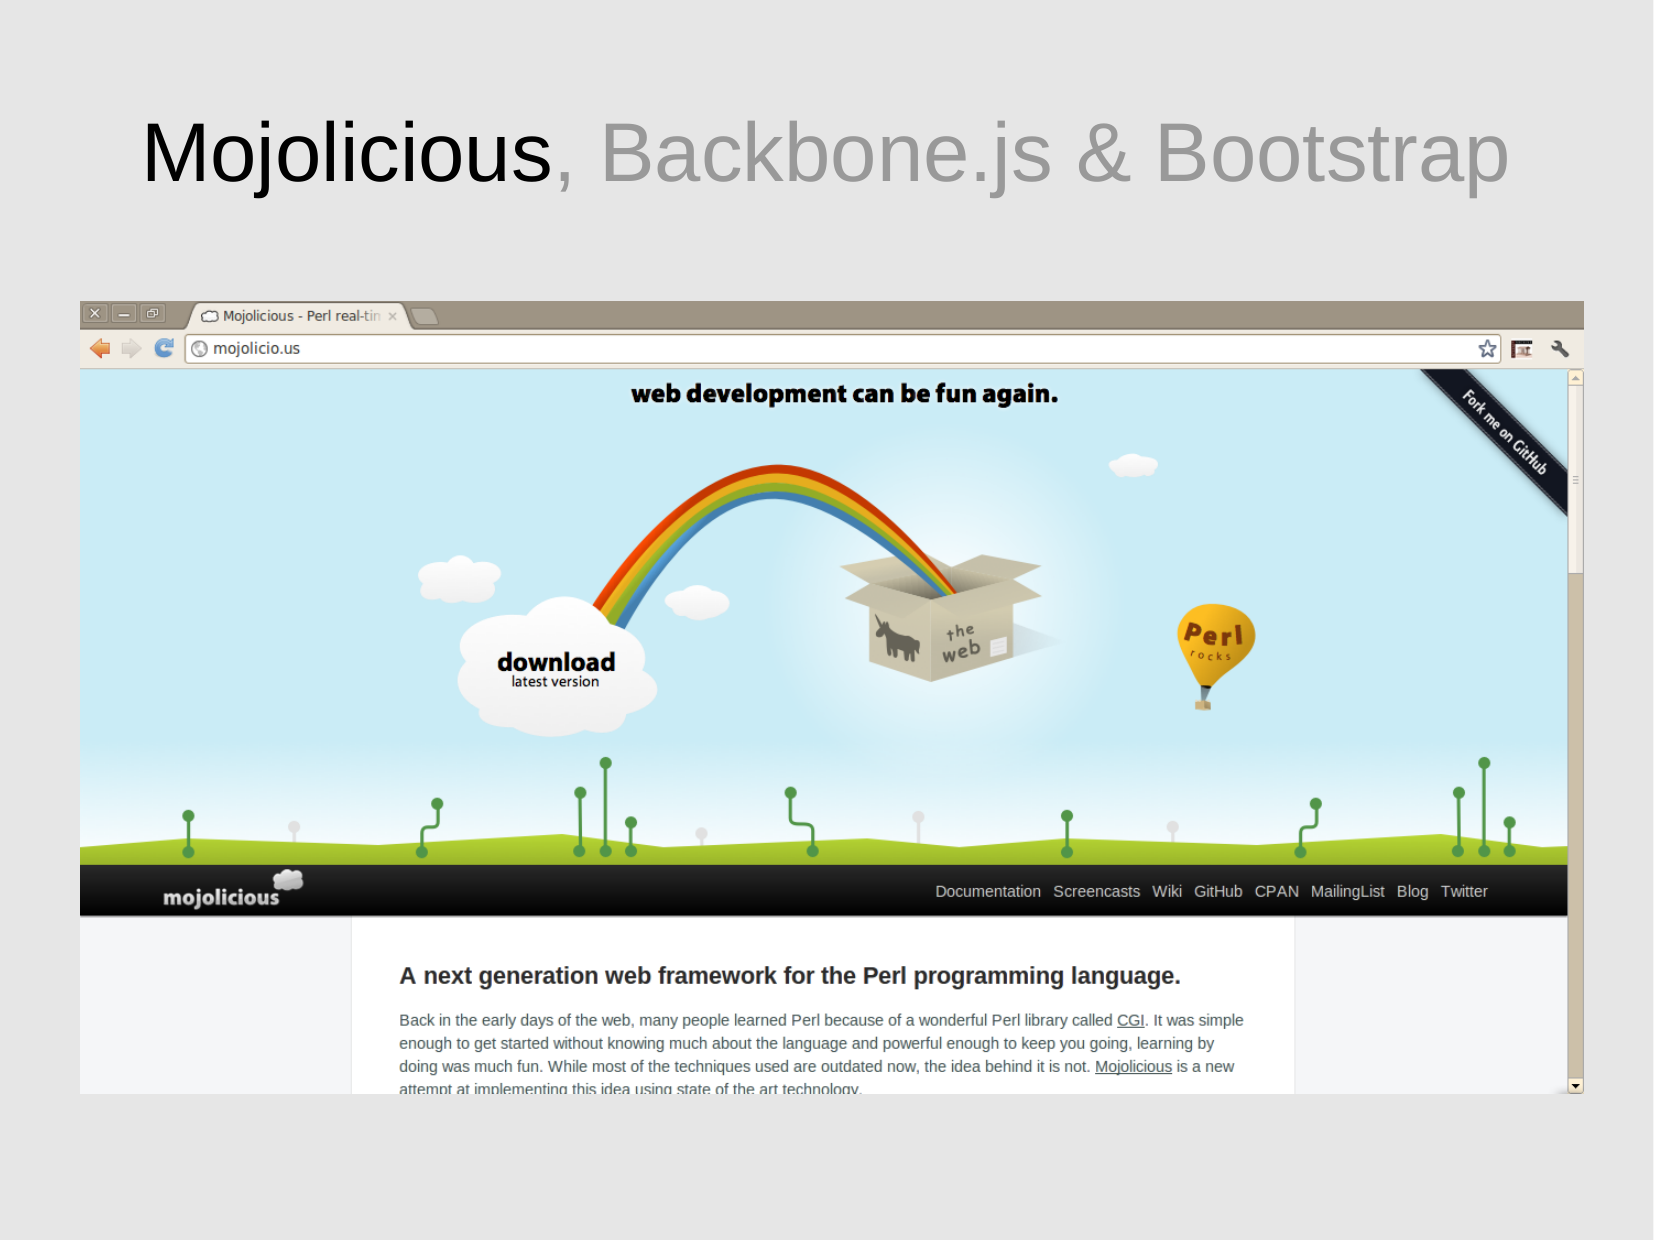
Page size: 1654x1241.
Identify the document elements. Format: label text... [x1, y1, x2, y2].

picture [80, 301, 1584, 1094]
title Mojolicious, Backbone.js & Bootstrap [82, 56, 1571, 250]
